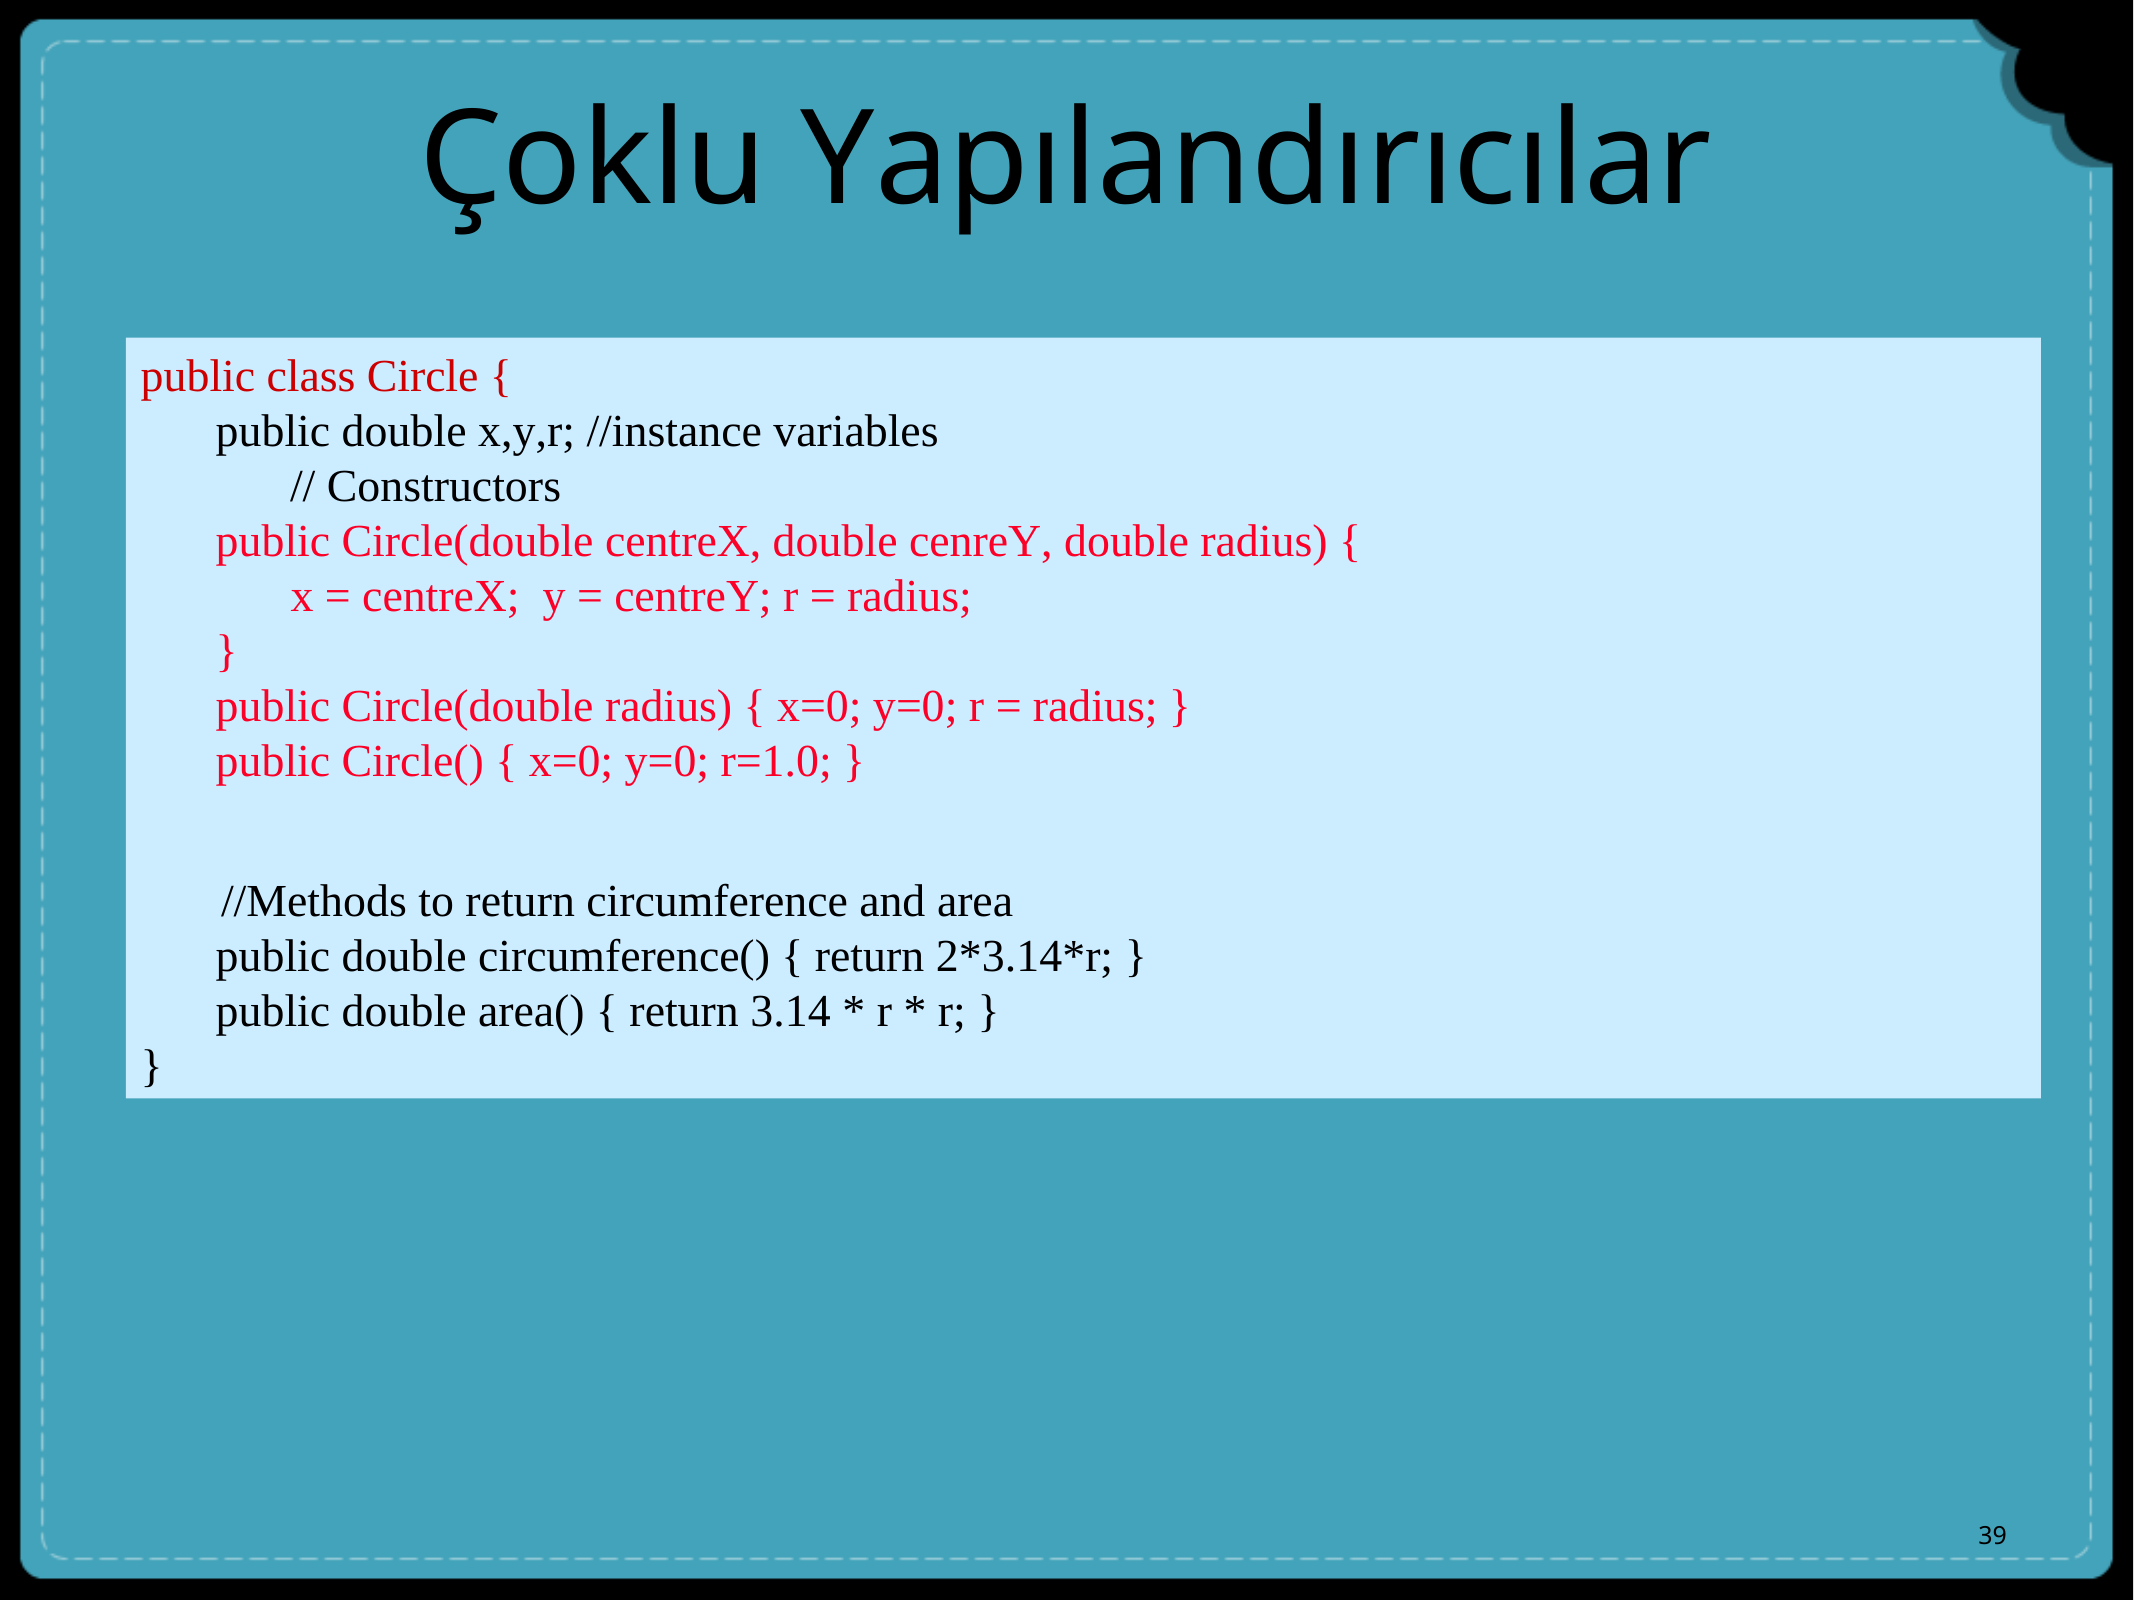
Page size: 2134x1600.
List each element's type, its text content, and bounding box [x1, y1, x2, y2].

title Çoklu Yapılandırıcılar [106, 64, 2027, 279]
list [106, 279, 2027, 1431]
picture [0, 0, 2134, 1600]
text_box public class Circle { public double x,y,r; //instance variables // Constructors public Circle(double centreX, double cenreY, double radius) { x = centreX; y = centreY; r = radius; } public Circle(double radius) { x=0; y=0; r = radius; } public Circle() { x=0; y=0; r=1.0; } //Methods to return circumference and area public double circumference() { return 2*3.14*r; } public double area() { return 3.14 * r * r; } } [125, 337, 2041, 1099]
